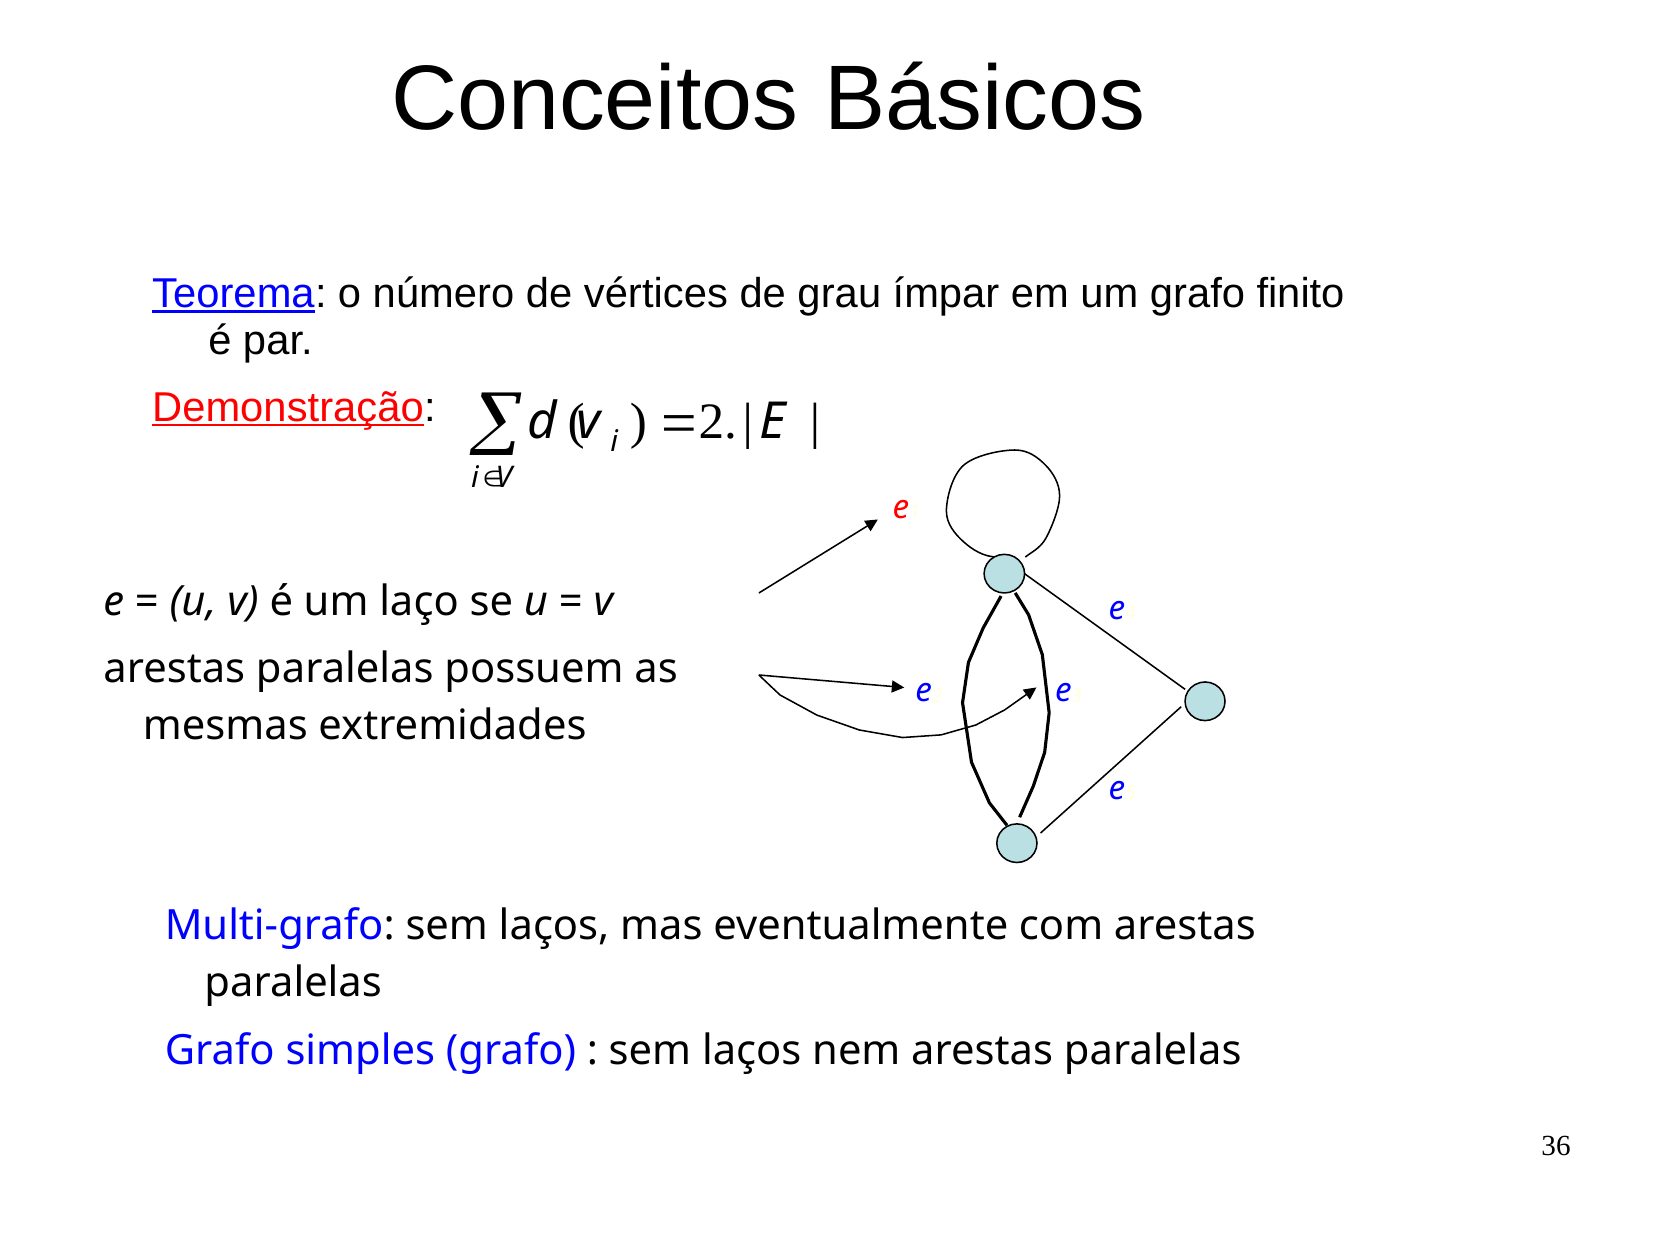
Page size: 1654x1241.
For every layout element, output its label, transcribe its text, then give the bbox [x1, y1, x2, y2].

text_box e2 [900, 658, 968, 741]
text_box e3 [1040, 658, 1150, 741]
text_box Multi-grafo: sem laços, mas eventualmente com arestas paralelas Grafo simples (grafo) : sem laços nem arestas paralelas [149, 887, 1450, 1038]
text_box [1185, 681, 1226, 721]
title Conceitos Básicos [237, 38, 1300, 157]
text_box e = (u, v) é um laço se u = v arestas paralelas possuem as mesmas extremidades [88, 562, 750, 775]
chart [462, 382, 826, 498]
text_box e1 [877, 474, 988, 557]
text_box [996, 823, 1038, 863]
text_box [984, 554, 1025, 593]
text_box e2 [965, 658, 1010, 741]
text_box e4 [1093, 576, 1204, 659]
text_box e5 [1093, 756, 1204, 838]
list Teorema: o número de vértices de grau ímpar em um grafo finito é par. Demonstração: [137, 262, 1375, 476]
list Teorema: o número de vértices de grau ímpar em um grafo finito é par. Demonstração: [959, 451, 1052, 476]
